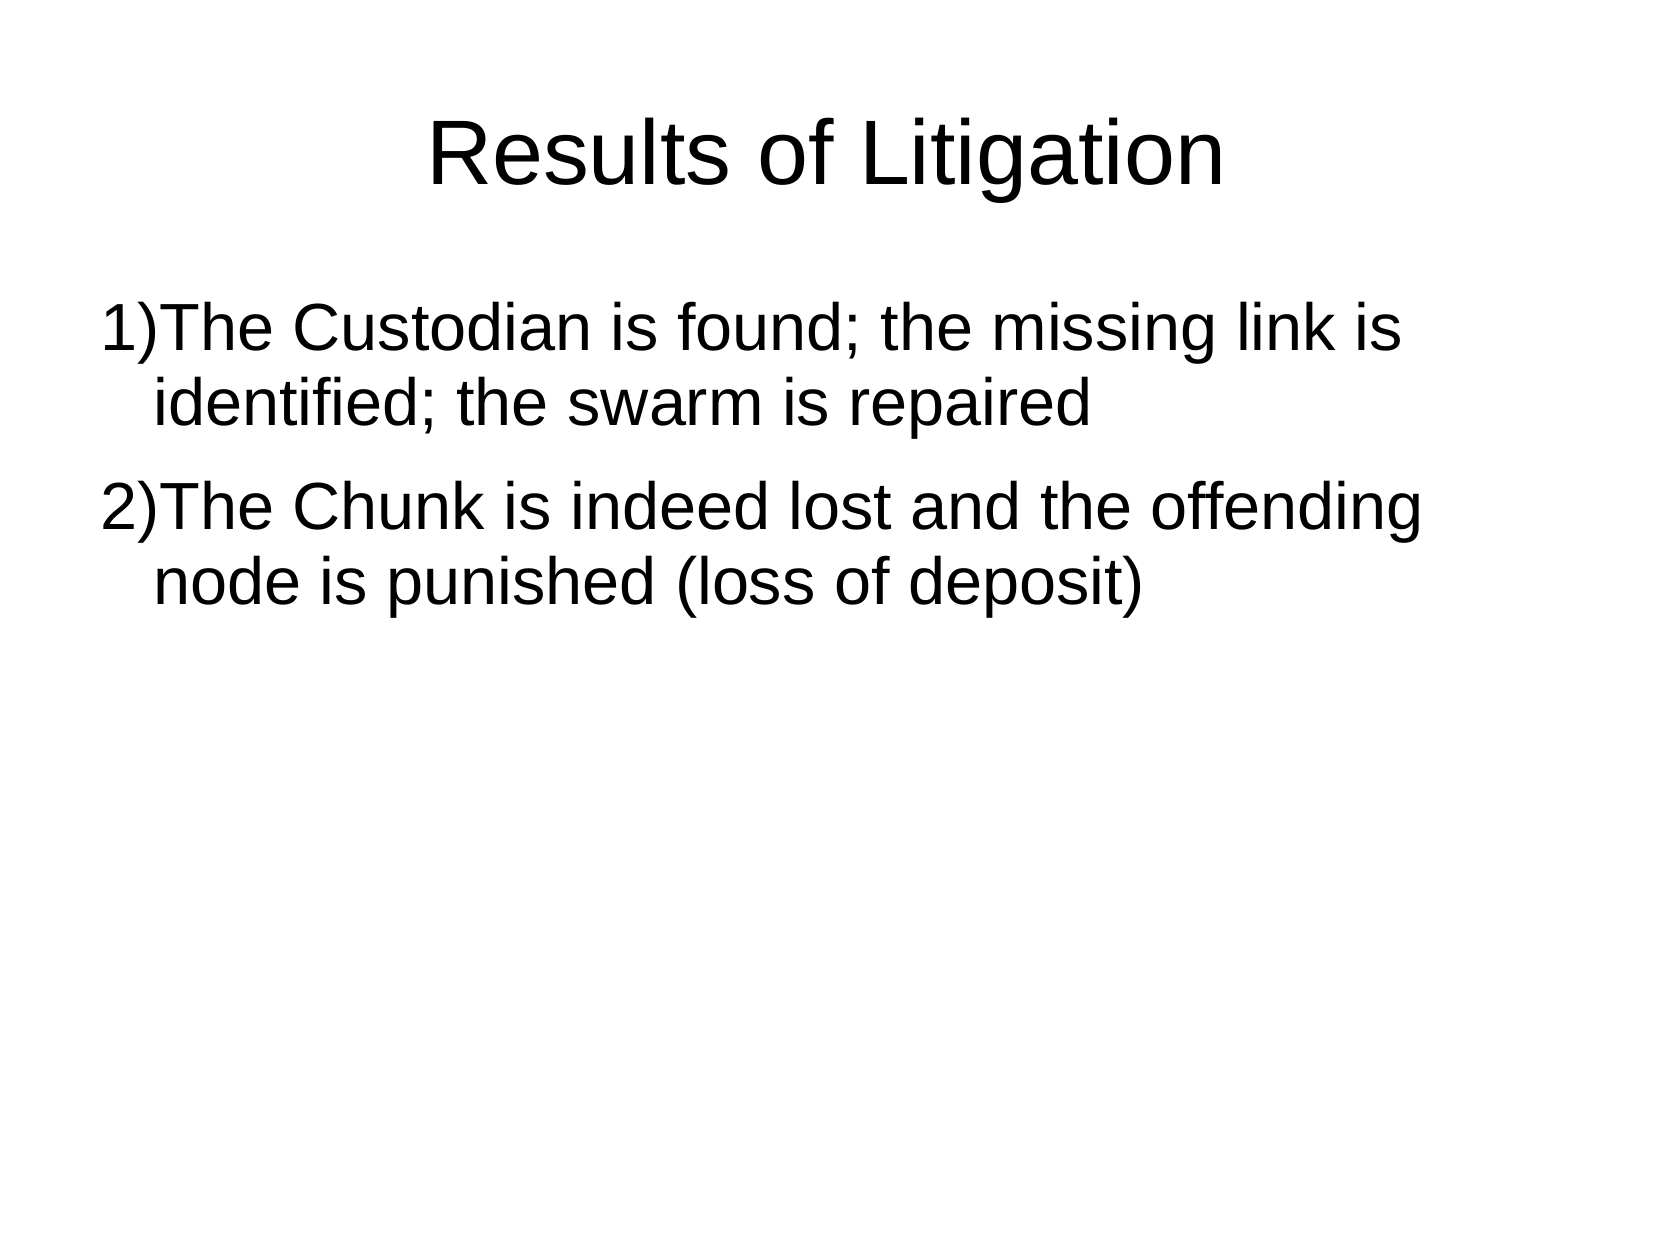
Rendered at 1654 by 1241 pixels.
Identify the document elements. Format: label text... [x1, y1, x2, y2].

list The Custodian is found; the missing link is identified; the swarm is repaired The Chunk is indeed lost and the offending node is punished (loss of deposit) [82, 290, 1571, 1010]
title Results of Litigation [82, 49, 1571, 257]
